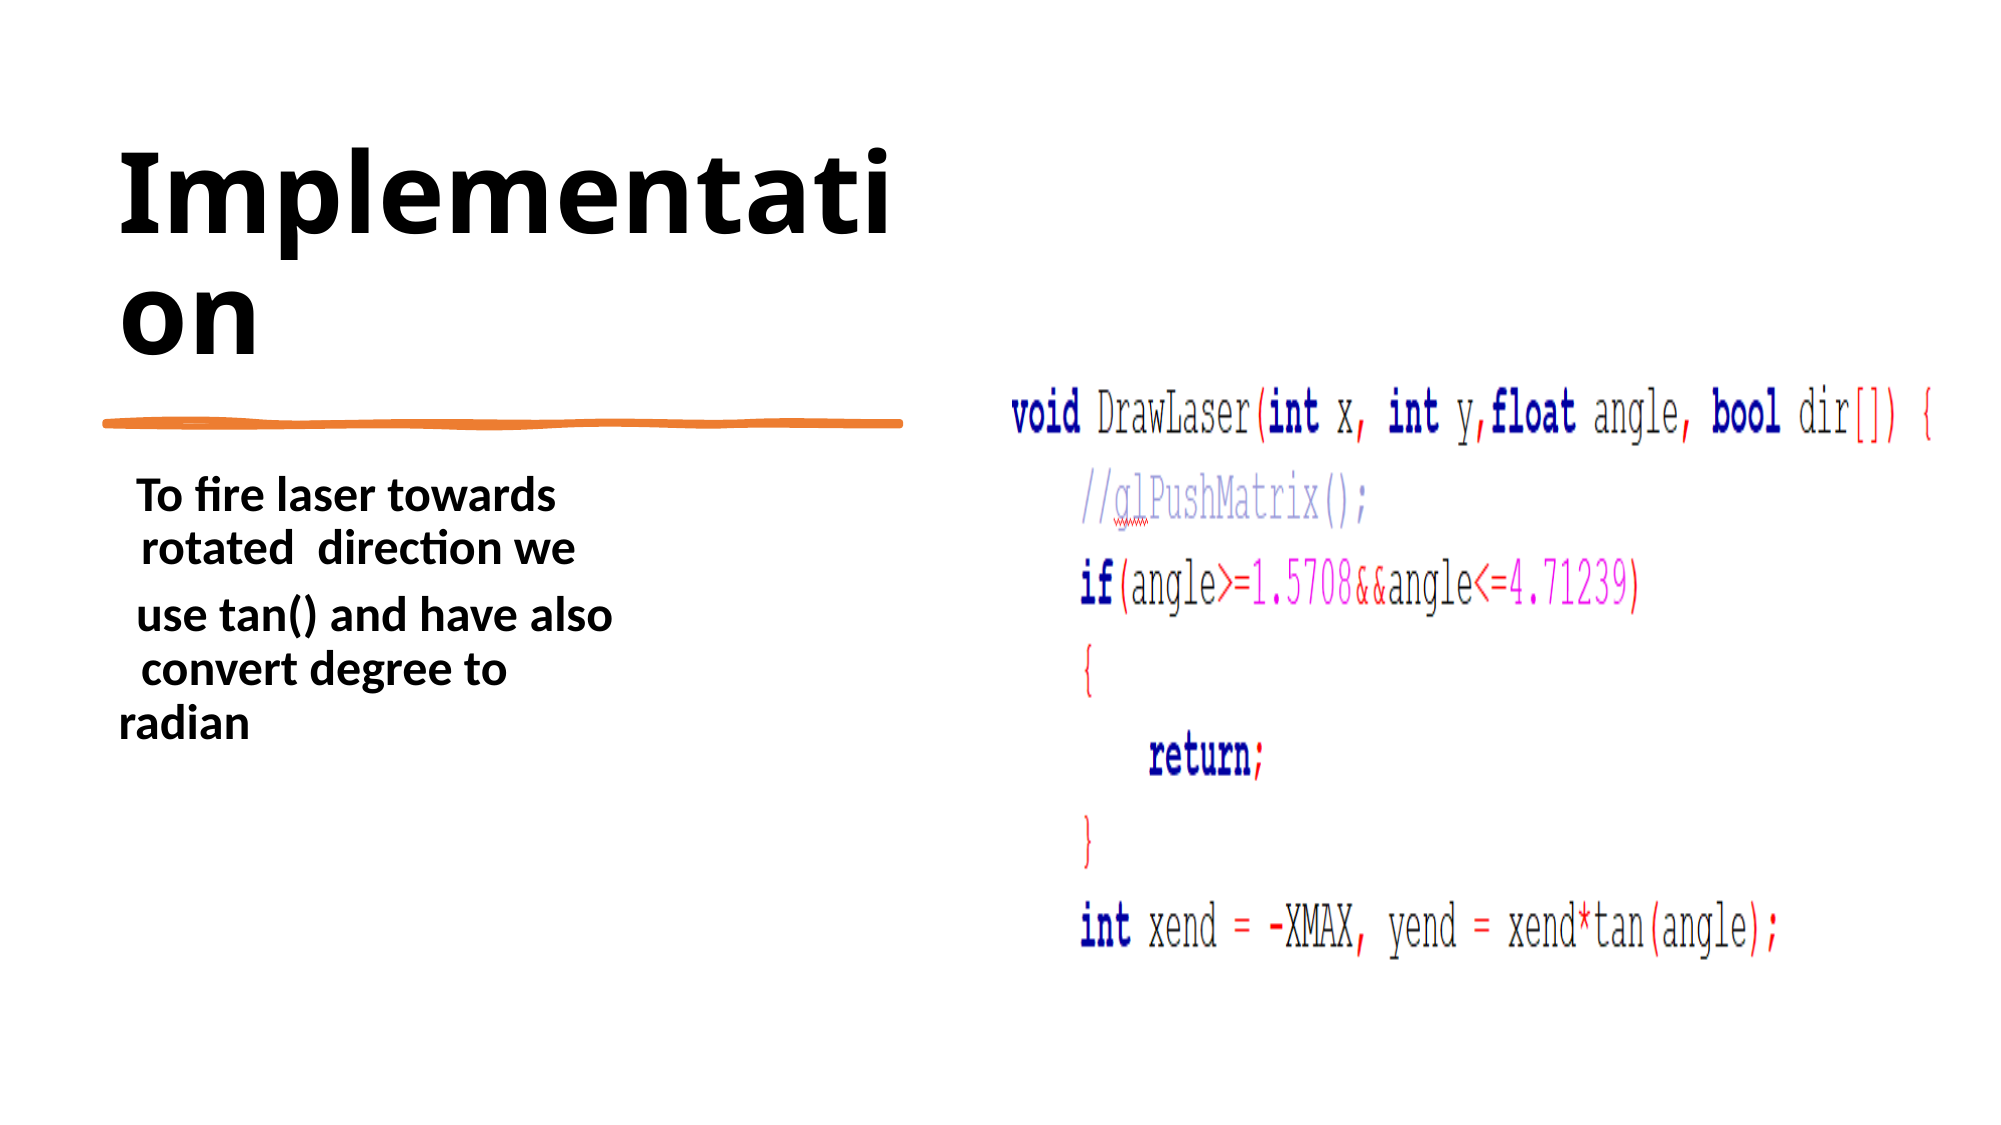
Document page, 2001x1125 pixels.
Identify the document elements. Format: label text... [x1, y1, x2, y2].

picture [1012, 378, 1977, 976]
title Implementation [103, 104, 938, 387]
text_box [105, 420, 901, 427]
text_box To fire laser towards rotated direction we use tan() and have also convert degree to radian [103, 460, 666, 1020]
